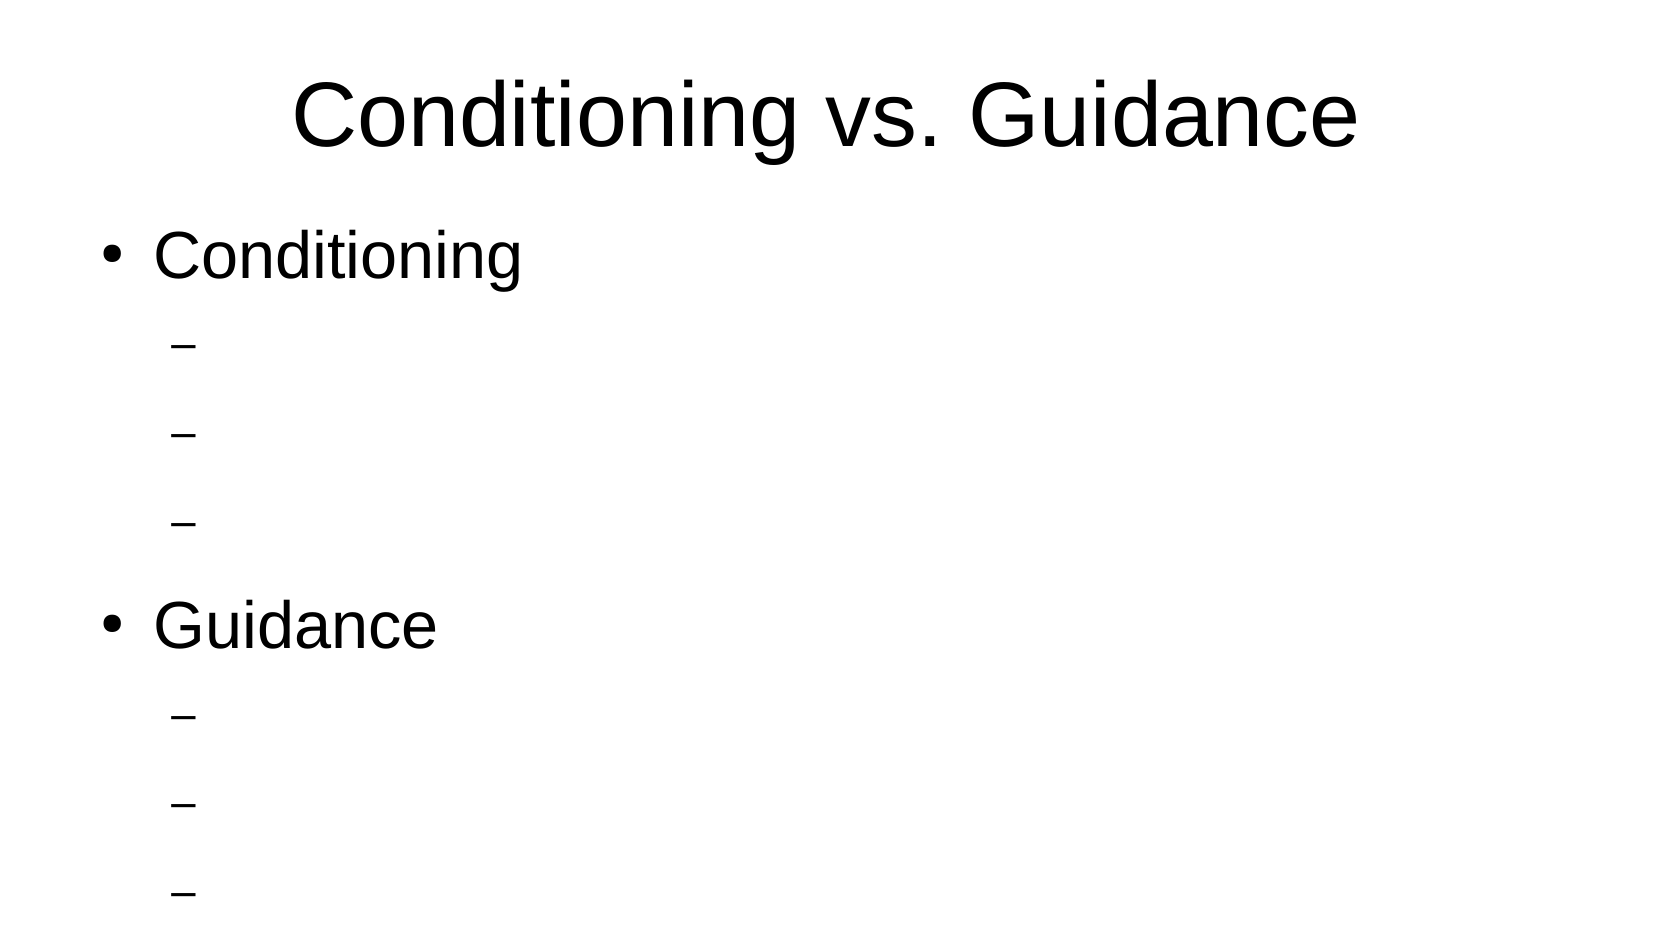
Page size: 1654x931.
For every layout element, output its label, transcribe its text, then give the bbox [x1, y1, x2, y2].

title Conditioning vs. Guidance [82, 37, 1571, 193]
list Conditioning Guidance [82, 217, 1571, 758]
